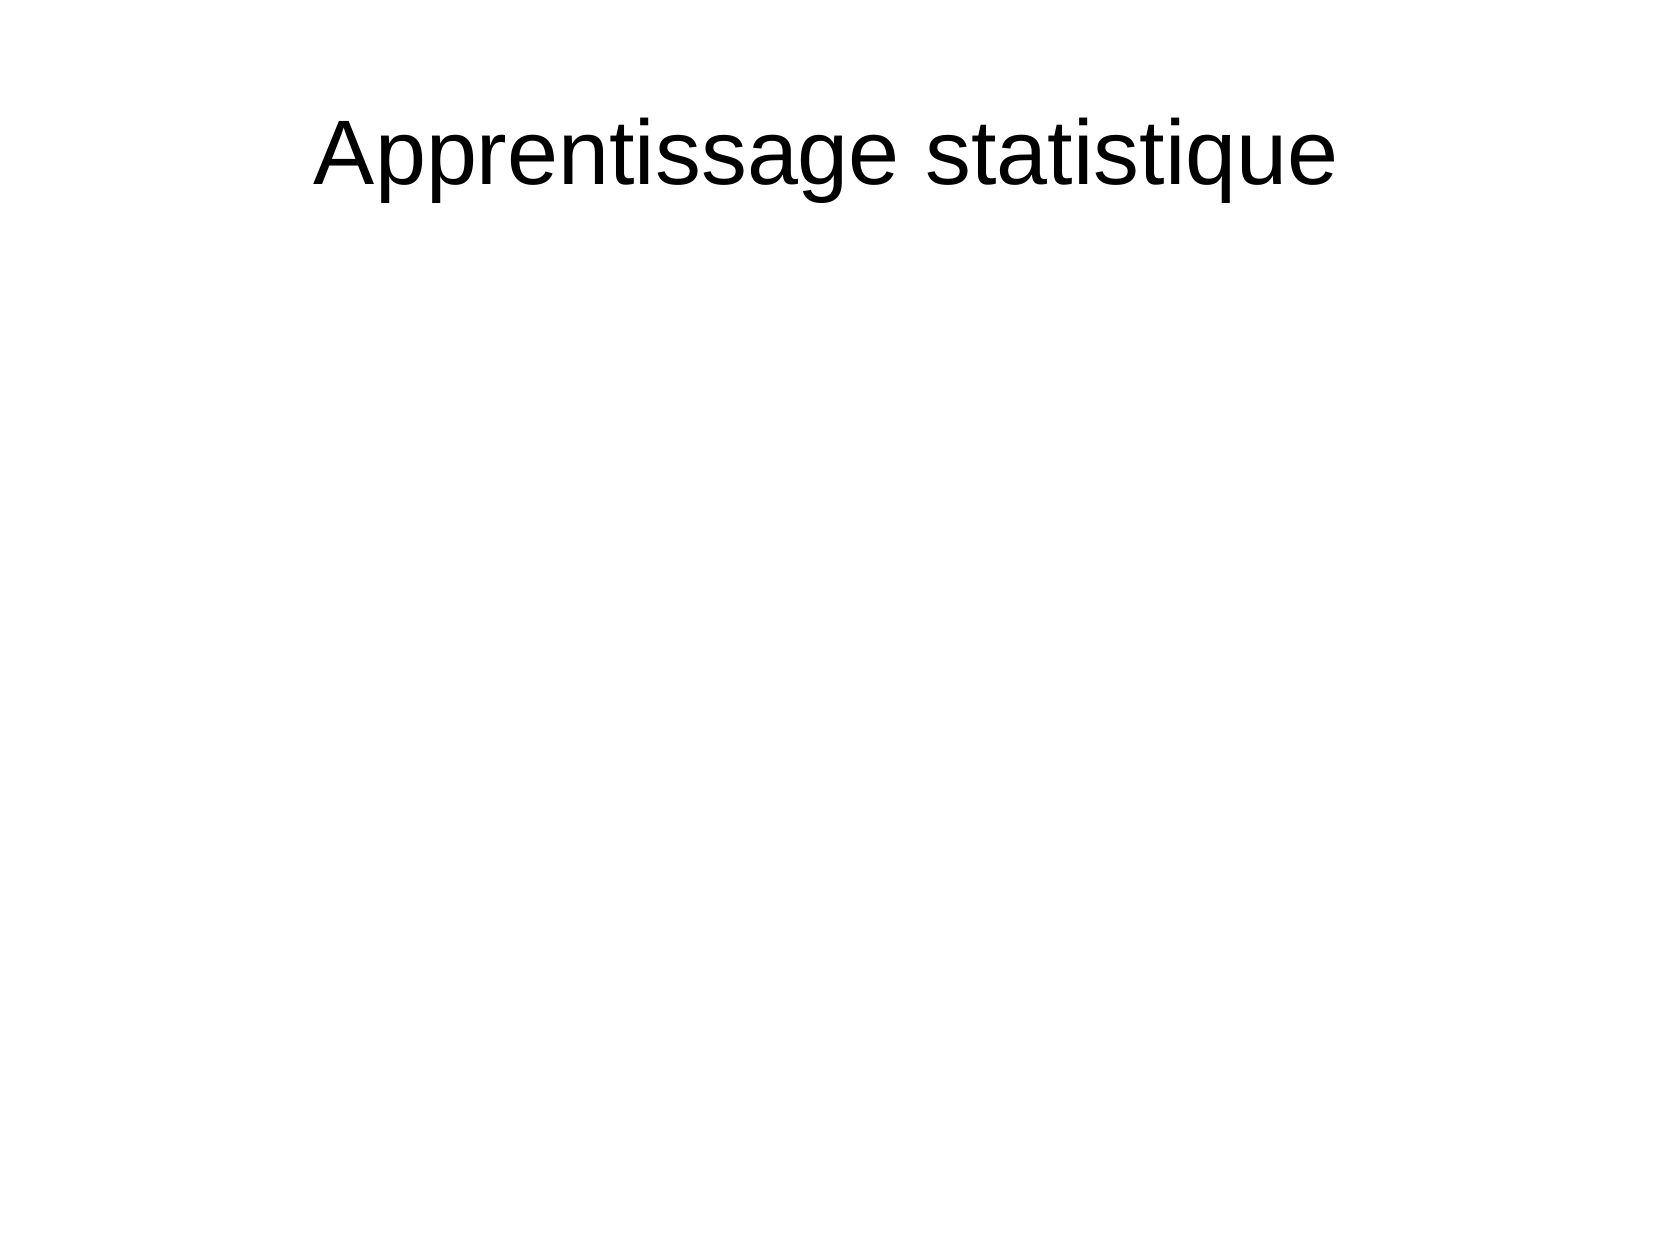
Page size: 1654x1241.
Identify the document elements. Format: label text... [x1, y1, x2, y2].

title Apprentissage statistique [82, 49, 1571, 257]
